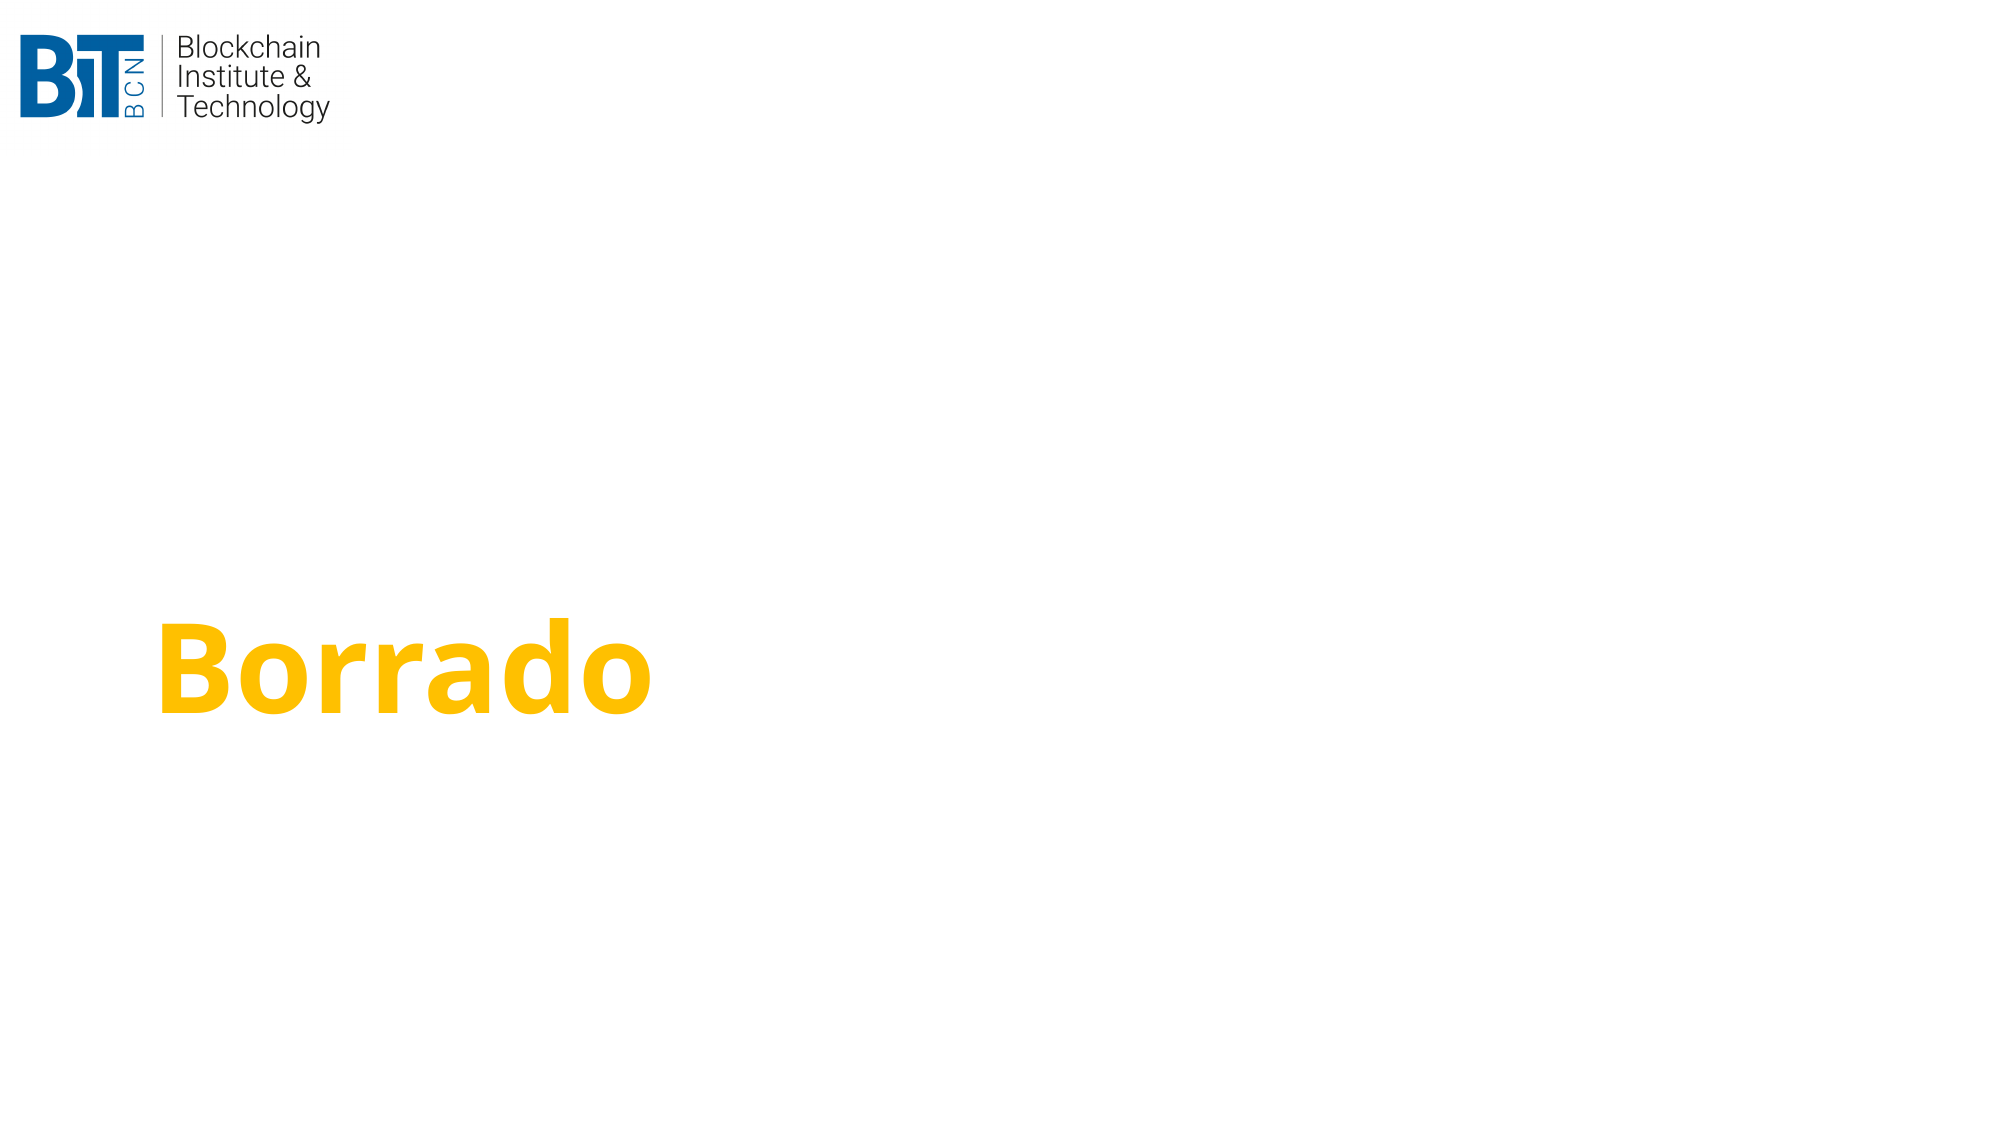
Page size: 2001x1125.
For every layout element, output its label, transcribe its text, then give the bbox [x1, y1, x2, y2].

picture [0, 2, 352, 156]
title Borrado [136, 280, 1862, 749]
